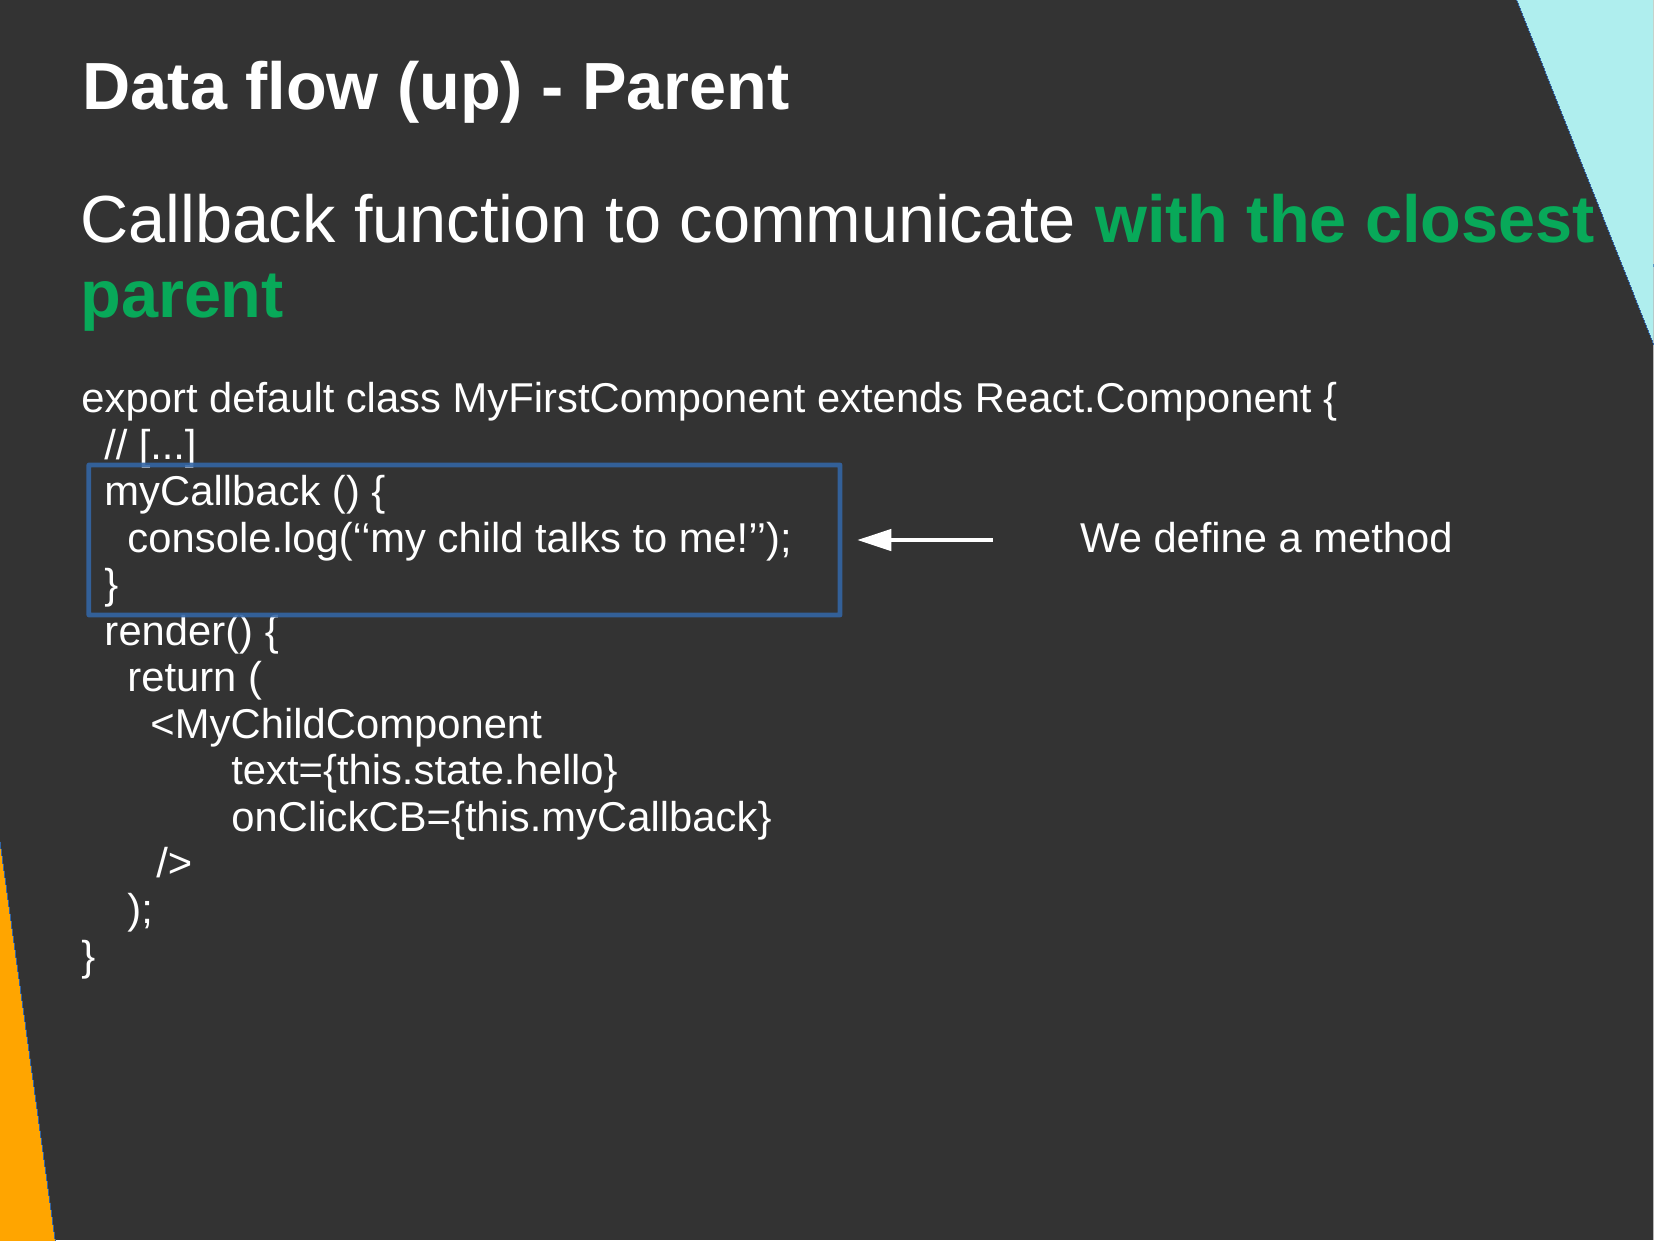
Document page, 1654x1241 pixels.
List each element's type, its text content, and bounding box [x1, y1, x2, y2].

title export default class MyFirstComponent extends React.Component { // [...] myCallback () { console.log(‘‘my child talks to me!’’); } render() { return ( <MyChildComponent text={this.state.hello} onClickCB={this.myCallback} /> ); } [81, 375, 1654, 1066]
title Callback function to communicate with the closest parent [80, 182, 1653, 650]
text_box We define a method [1080, 435, 1561, 642]
title Data flow (up) - Parent [82, 49, 1111, 125]
text_box [1516, 0, 1654, 345]
text_box [88, 465, 841, 616]
text_box [0, 841, 56, 1241]
